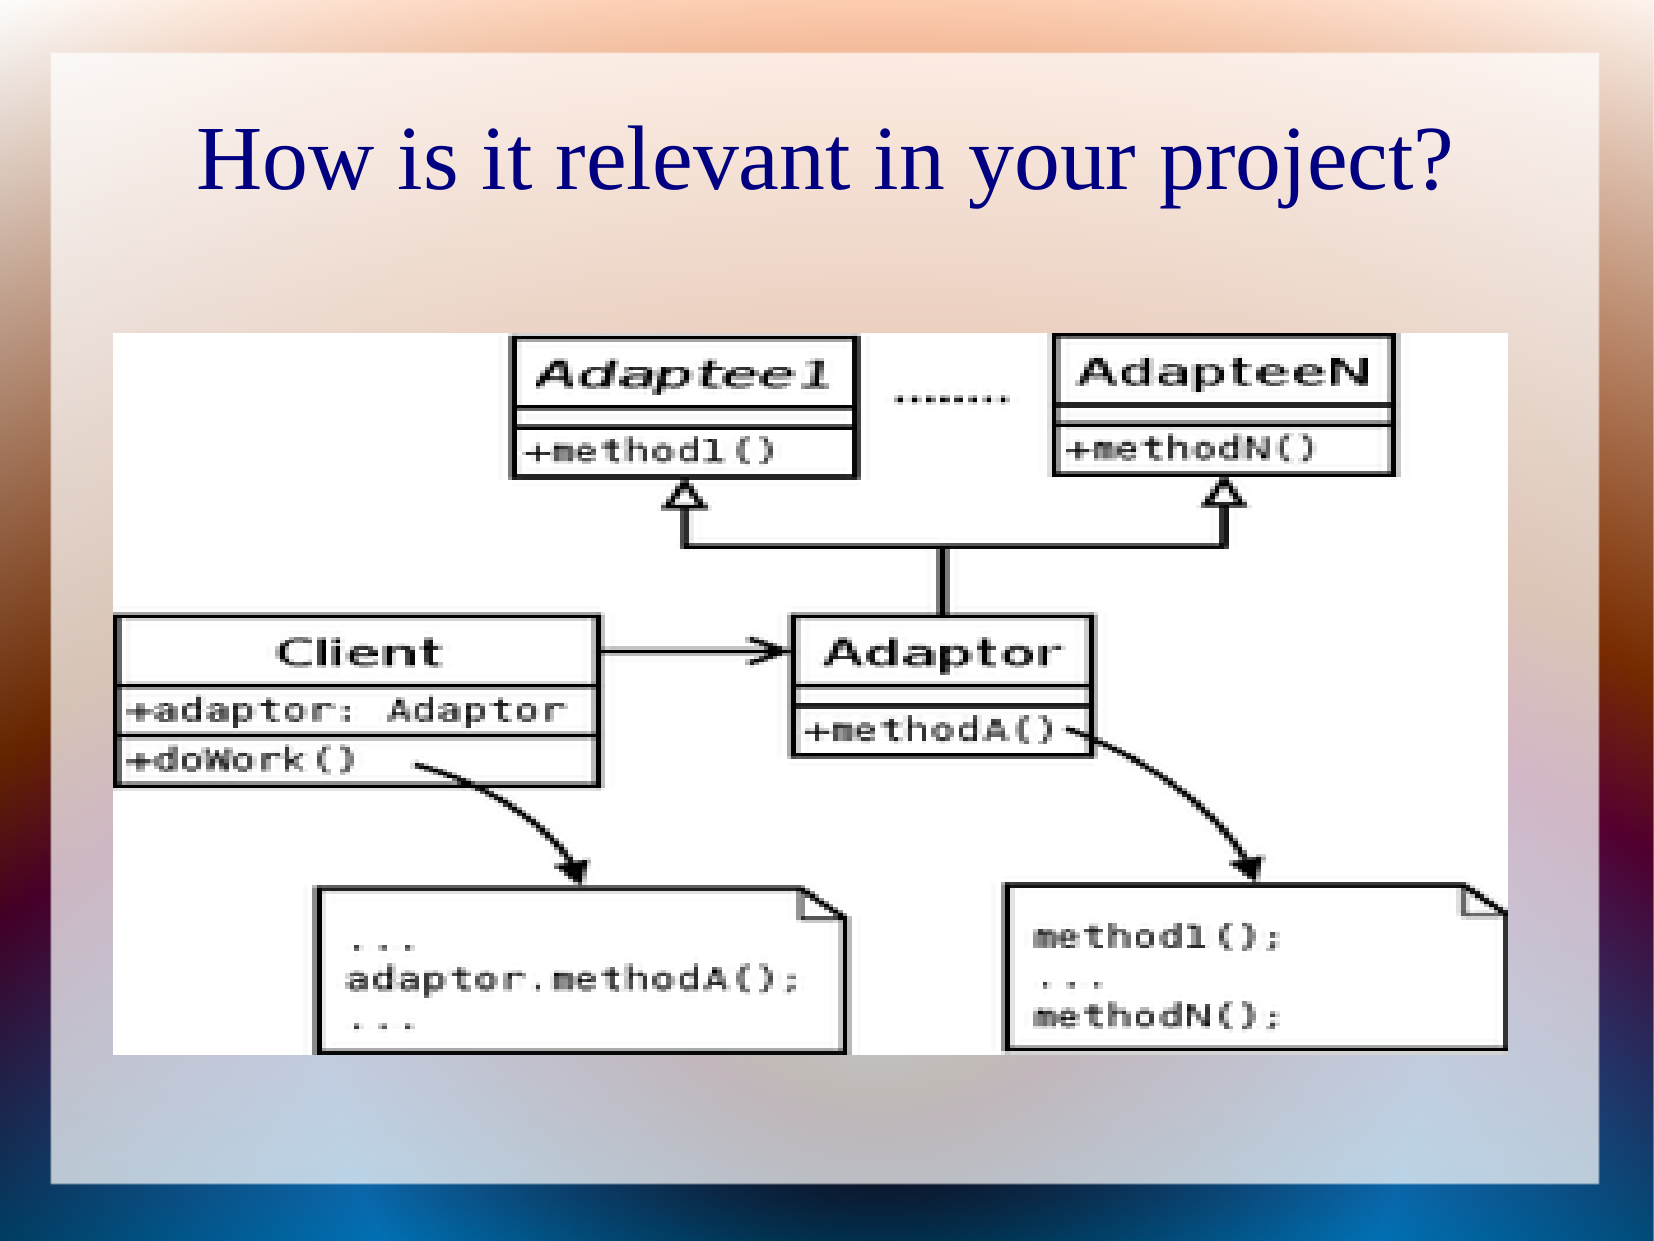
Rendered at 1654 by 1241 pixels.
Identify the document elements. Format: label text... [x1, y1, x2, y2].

picture [0, 0, 1654, 1241]
title How is it relevant in your project? [82, 55, 1571, 263]
